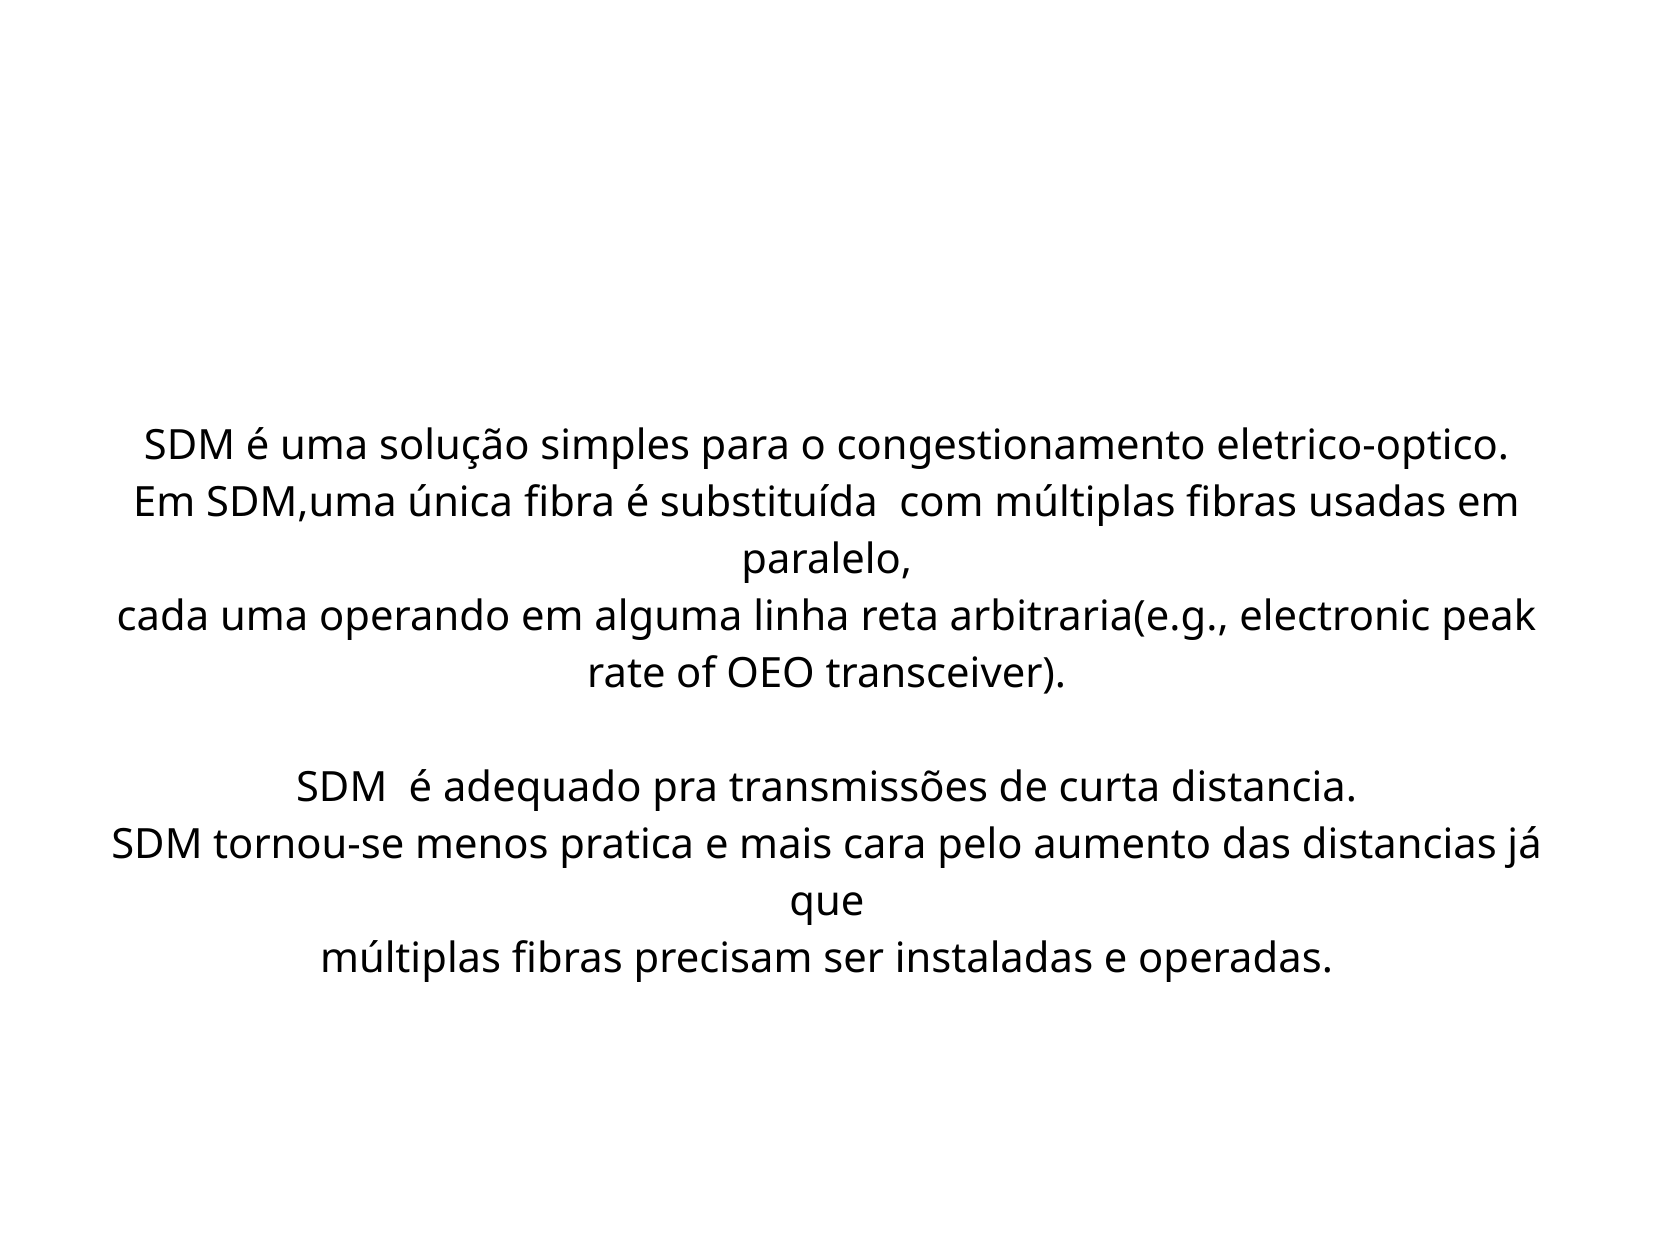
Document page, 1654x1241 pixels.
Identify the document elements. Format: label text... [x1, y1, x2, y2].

subtitle SDM é uma solução simples para o congestionamento eletrico-optico. Em SDM,uma única fibra é substituída com múltiplas fibras usadas em paralelo, cada uma operando em alguma linha reta arbitraria(e.g., electronic peak rate of OEO transceiver). SDM é adequado pra transmissões de curta distancia. SDM tornou-se menos pratica e mais cara pelo aumento das distancias já que múltiplas fibras precisam ser instaladas e operadas. [82, 297, 1571, 1102]
